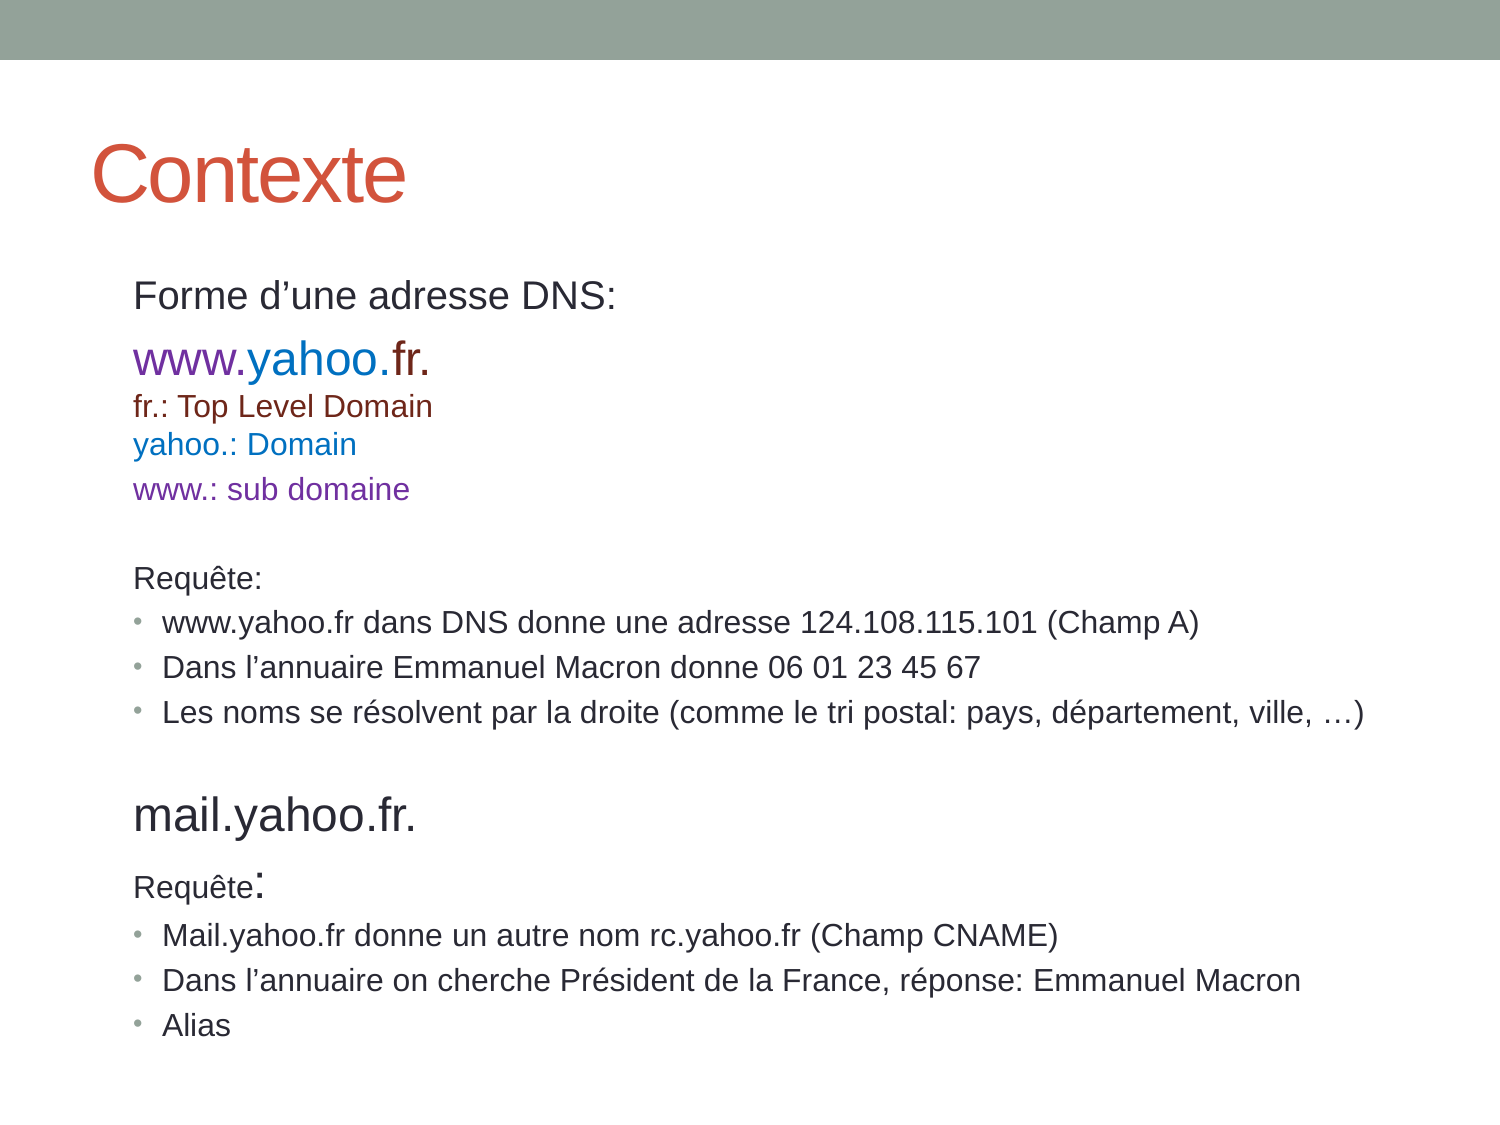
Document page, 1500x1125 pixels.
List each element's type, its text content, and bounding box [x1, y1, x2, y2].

list Forme d’une adresse DNS: www.yahoo.fr. fr.: Top Level Domain yahoo.: Domain www.: sub domaine Requête: www.yahoo.fr dans DNS donne une adresse 124.108.115.101 (Champ A) Dans l’annuaire Emmanuel Macron donne 06 01 23 45 67 Les noms se résolvent par la droite (comme le tri postal: pays, département, ville, …) mail.yahoo.fr. Requête: Mail.yahoo.fr donne un autre nom rc.yahoo.fr (Champ CNAME) Dans l’annuaire on cherche Président de la France, réponse: Emmanuel Macron Alias [75, 262, 1425, 1063]
title Contexte [75, 87, 1425, 250]
